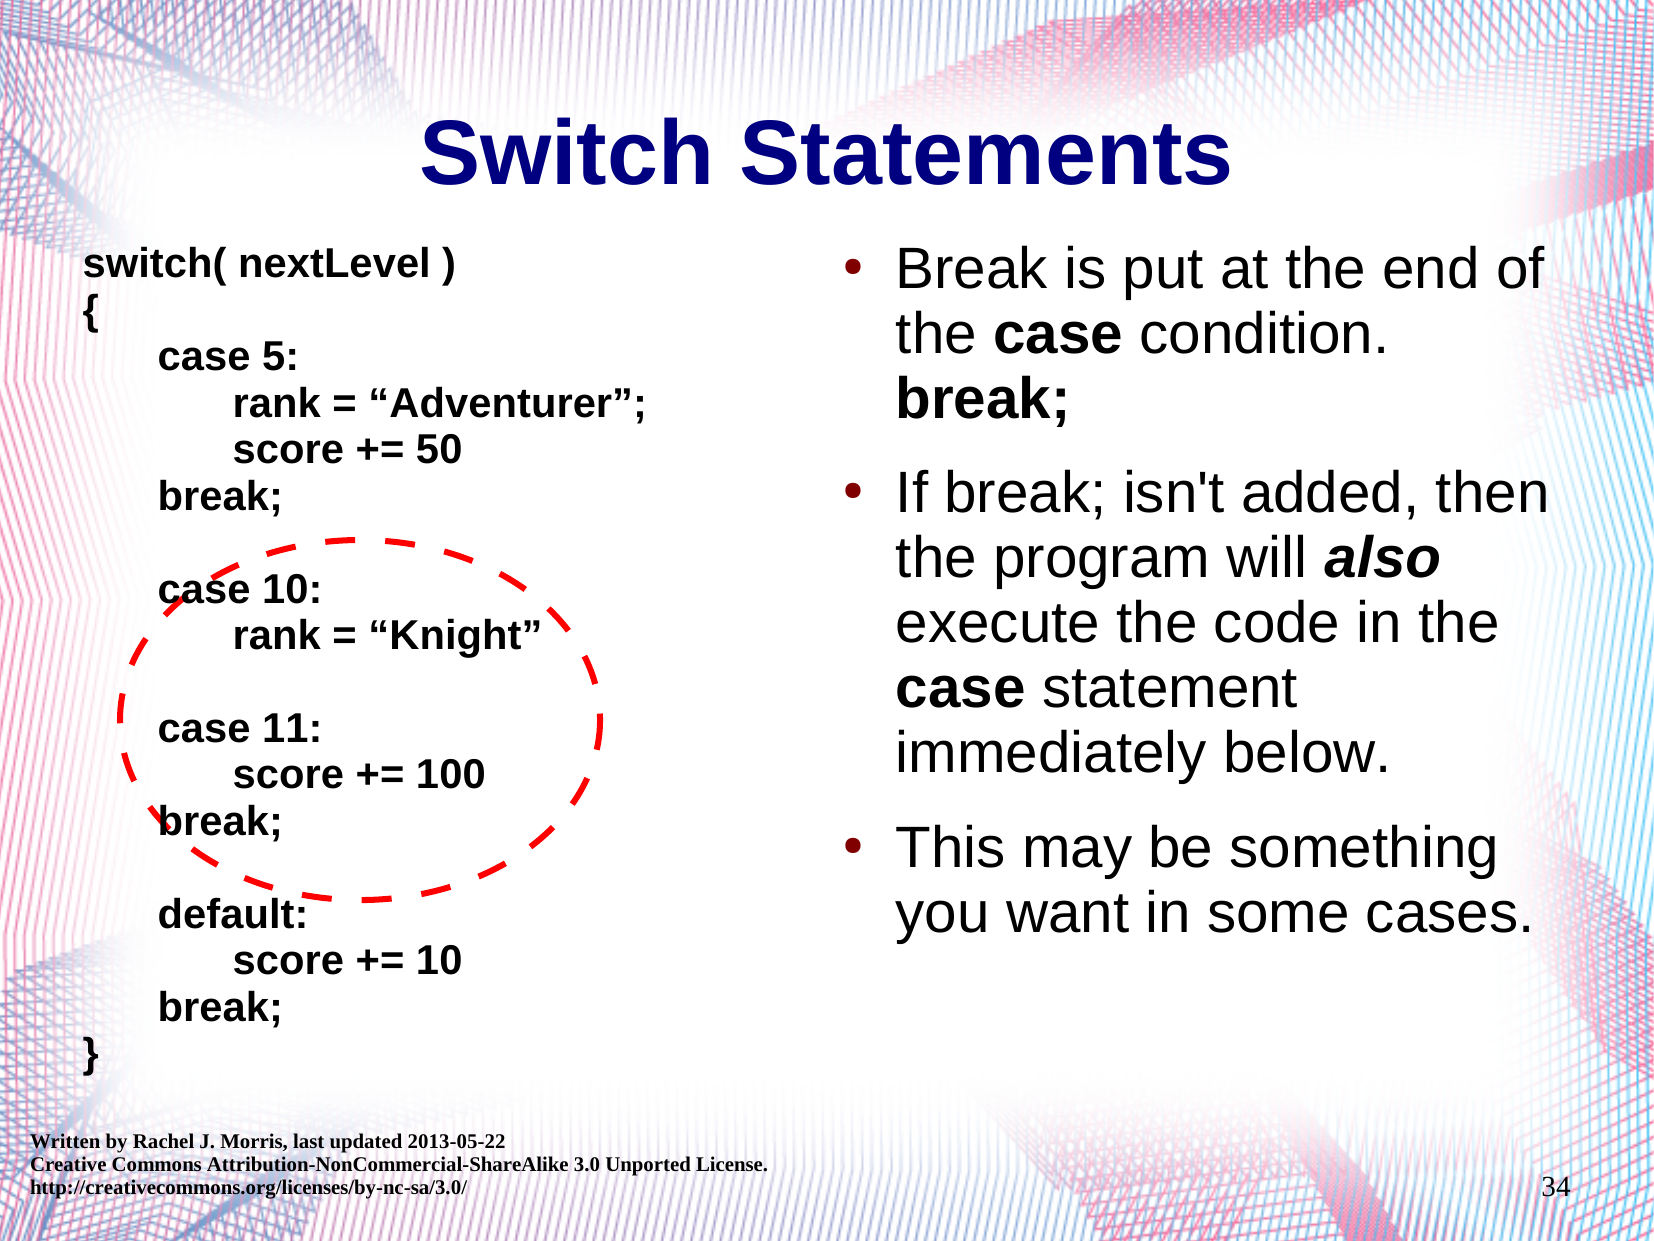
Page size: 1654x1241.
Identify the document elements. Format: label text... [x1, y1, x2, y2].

list switch( nextLevel ) { case 5: rank = “Adventurer”; score += 50 break; case 10: rank = “Knight” case 11: score += 100 break; default: score += 10 break; } [82, 240, 826, 1077]
title Switch Statements [82, 49, 1571, 257]
list Break is put at the end of the case condition. break; If break; isn't added, then the program will also execute the code in the case statement immediately below. This may be something you want in some cases. [825, 235, 1568, 1006]
picture [0, 0, 1654, 1241]
